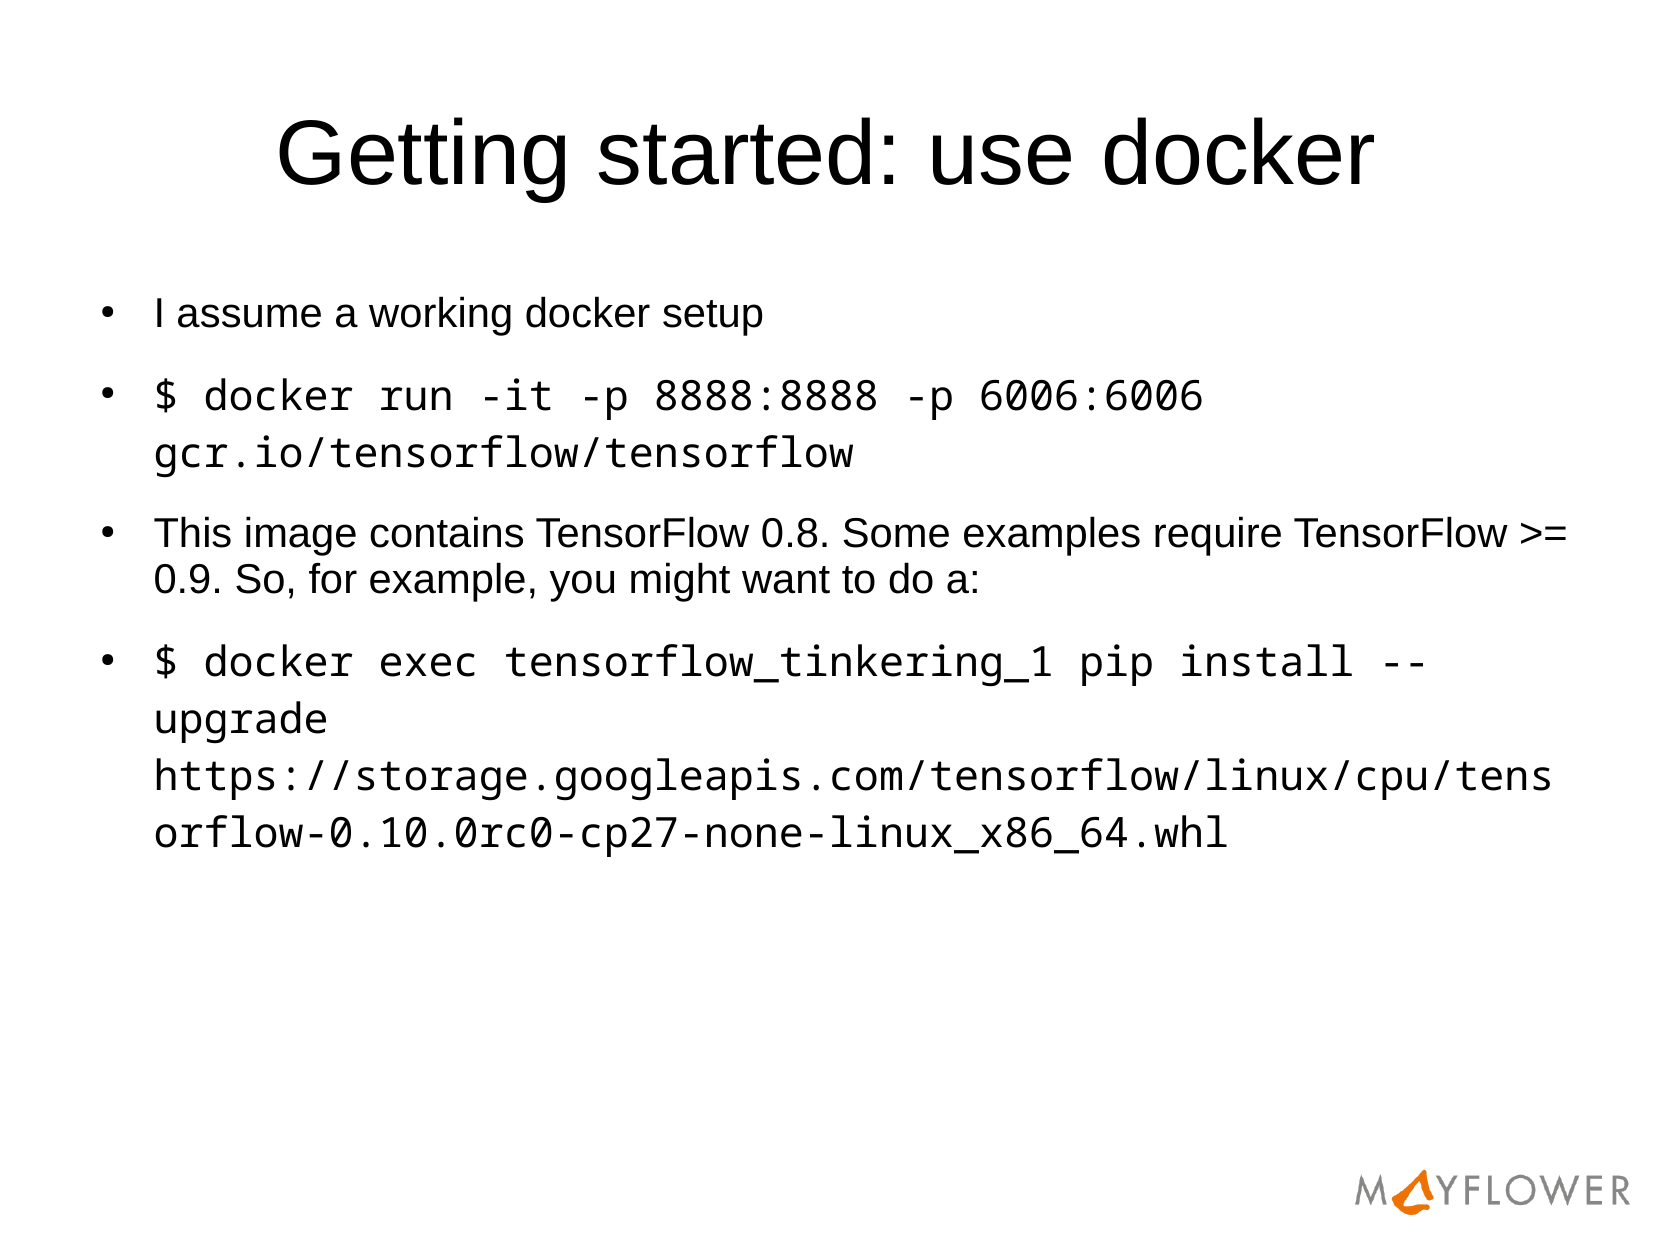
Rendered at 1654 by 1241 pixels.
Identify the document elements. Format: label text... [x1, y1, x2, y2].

list I assume a working docker setup $ docker run -it -p 8888:8888 -p 6006:6006 gcr.io/tensorflow/tensorflow This image contains TensorFlow 0.8. Some examples require TensorFlow >= 0.9. So, for example, you might want to do a: $ docker exec tensorflow_tinkering_1 pip install --upgrade https://storage.googleapis.com/tensorflow/linux/cpu/tensorflow-0.10.0rc0-cp27-none-linux_x86_64.whl [82, 290, 1571, 1010]
picture [1355, 1169, 1630, 1215]
title Getting started: use docker [82, 49, 1571, 257]
